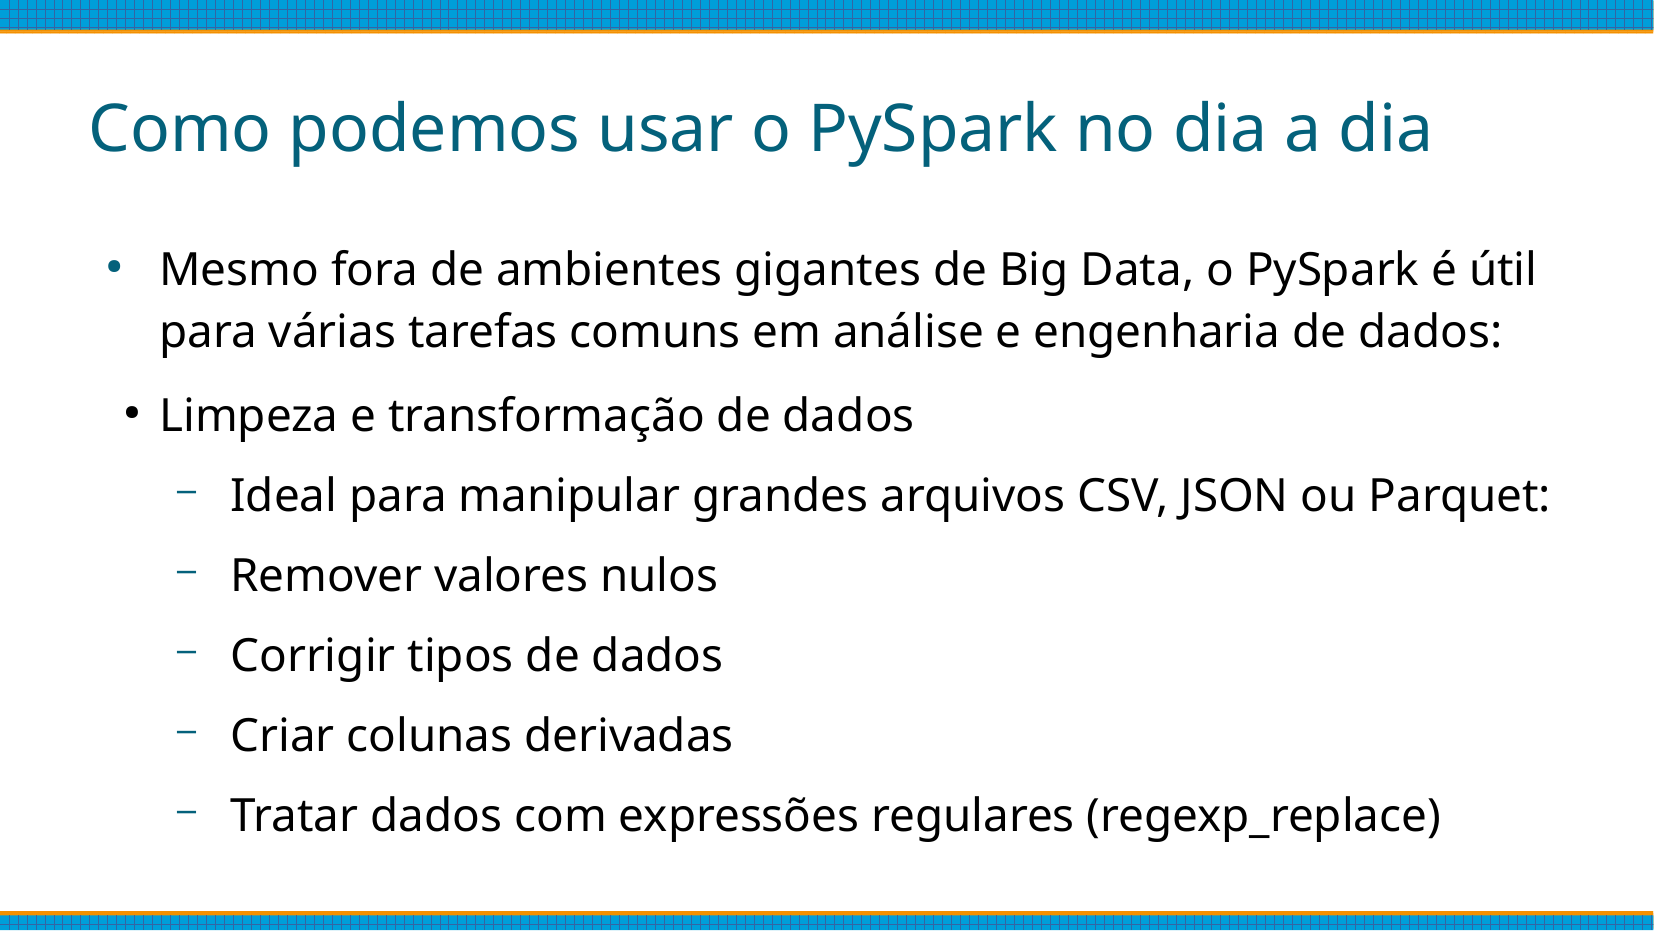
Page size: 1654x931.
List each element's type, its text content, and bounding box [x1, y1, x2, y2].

list Mesmo fora de ambientes gigantes de Big Data, o PySpark é útil para várias tarefas comuns em análise e engenharia de dados: Limpeza e transformação de dados Ideal para manipular grandes arquivos CSV, JSON ou Parquet: Remover valores nulos Corrigir tipos de dados Criar colunas derivadas Tratar dados com expressões regulares (regexp_replace) [88, 236, 1565, 901]
title Como podemos usar o PySpark no dia a dia [88, 44, 1565, 207]
